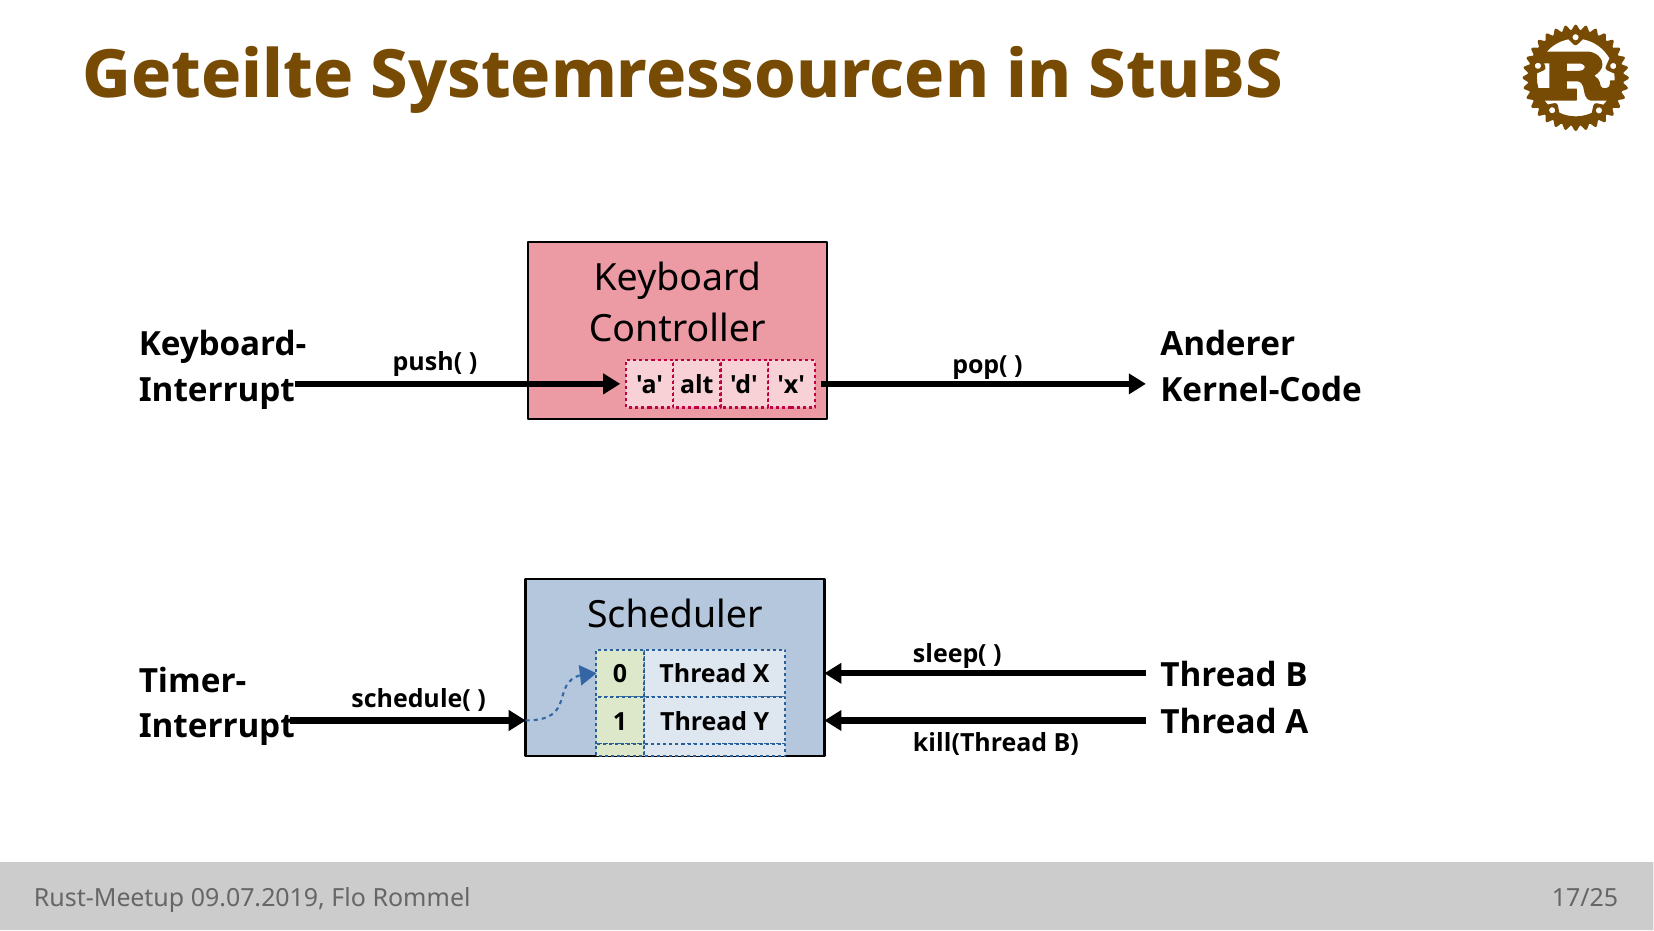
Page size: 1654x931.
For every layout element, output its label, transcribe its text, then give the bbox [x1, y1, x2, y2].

title Geteilte Systemressourcen in StuBS [82, 25, 1512, 119]
text_box 'd' [721, 360, 768, 408]
text_box 0 [596, 649, 644, 696]
text_box sleep( ) [898, 628, 1099, 674]
text_box Keyboard- Interrupt [124, 312, 312, 408]
text_box Thread B [1145, 643, 1310, 699]
text_box 'x' [768, 360, 815, 408]
text_box Timer- Interrupt [124, 649, 290, 745]
text_box Thread A [1145, 690, 1312, 746]
text_box Thread X [644, 649, 786, 696]
text_box push( ) [377, 336, 483, 382]
text_box Thread Y [644, 696, 786, 744]
text_box alt [674, 360, 721, 408]
text_box schedule( ) [336, 673, 487, 719]
text_box Keyboard Controller [527, 242, 827, 420]
text_box 1 [596, 696, 644, 744]
text_box kill(Thread B) [898, 716, 1099, 762]
text_box [596, 744, 786, 756]
text_box Anderer Kernel-Code [1145, 312, 1366, 408]
text_box Scheduler [525, 578, 825, 756]
text_box pop( ) [937, 339, 1031, 384]
text_box 'a' [625, 360, 674, 408]
